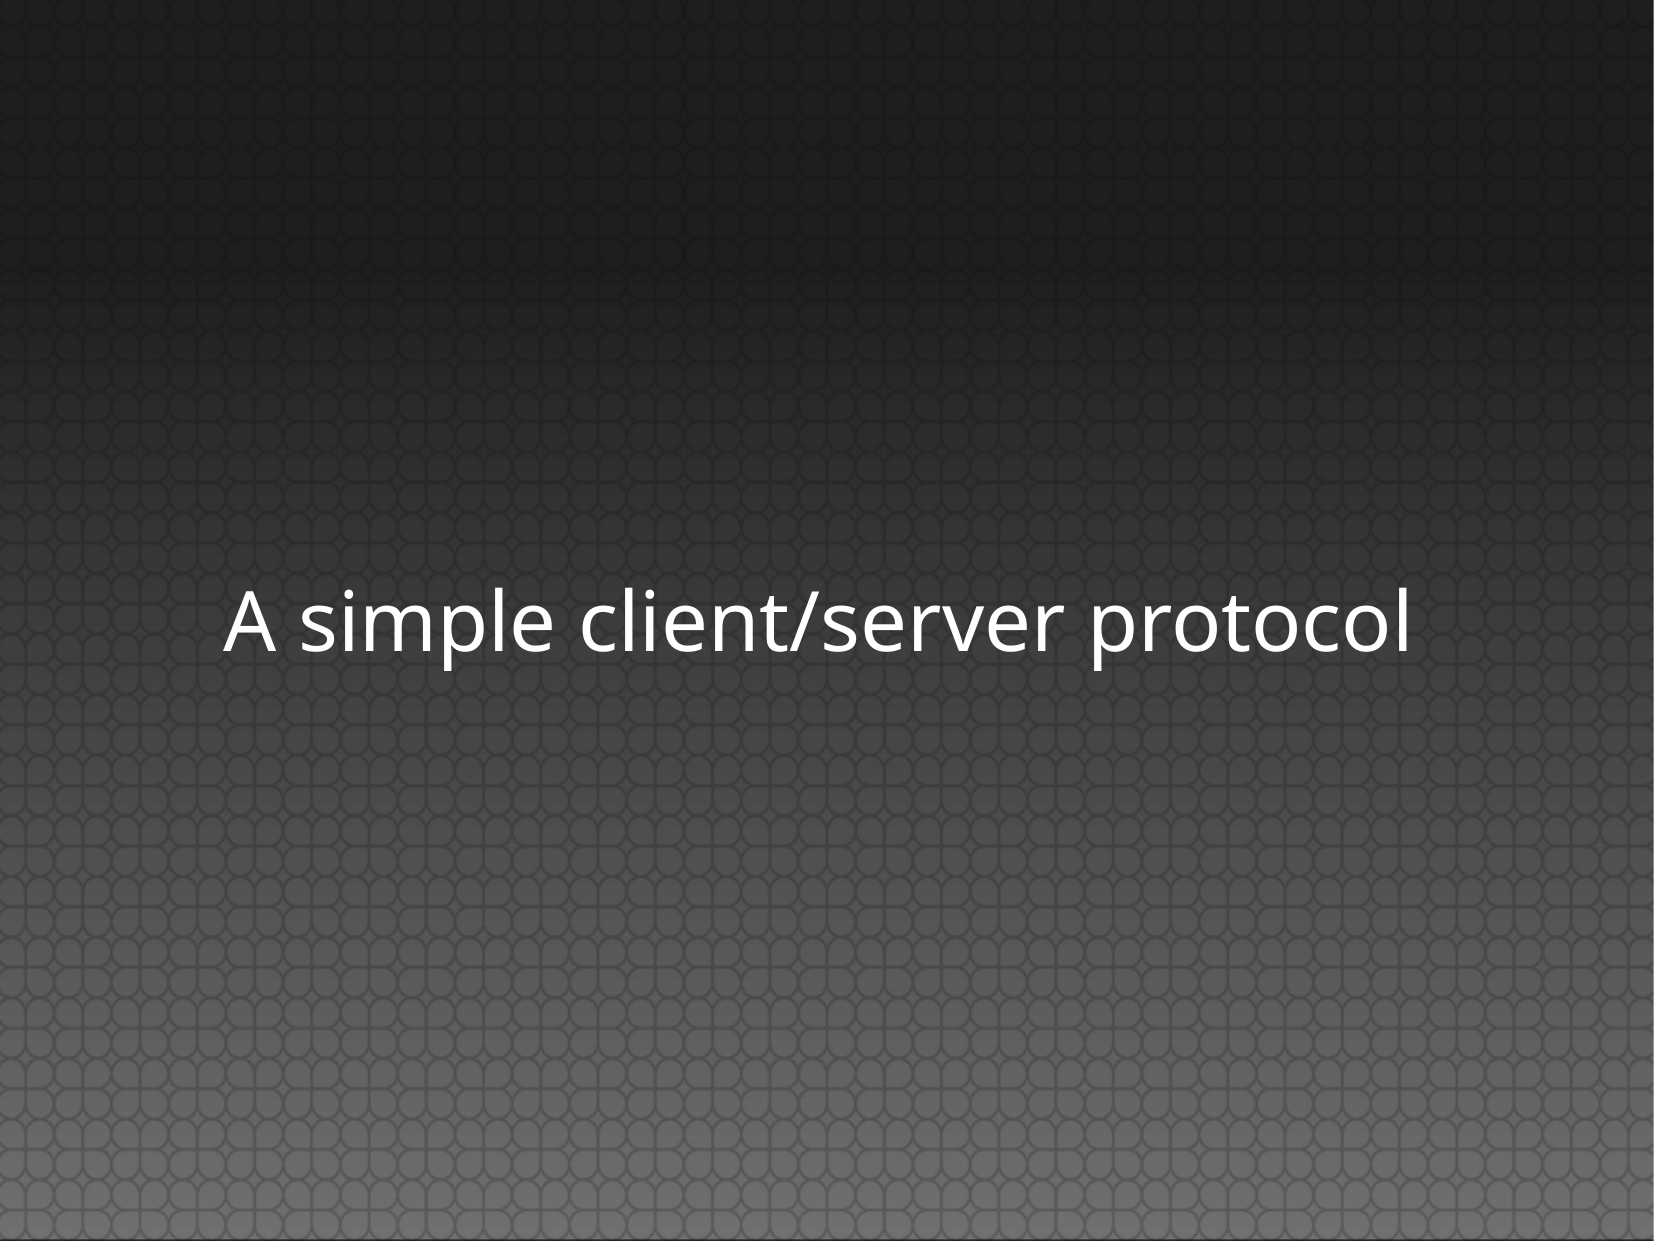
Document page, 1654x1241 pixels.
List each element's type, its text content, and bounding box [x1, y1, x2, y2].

picture [0, 0, 1654, 1241]
title A simple client/server protocol [75, 525, 1564, 713]
